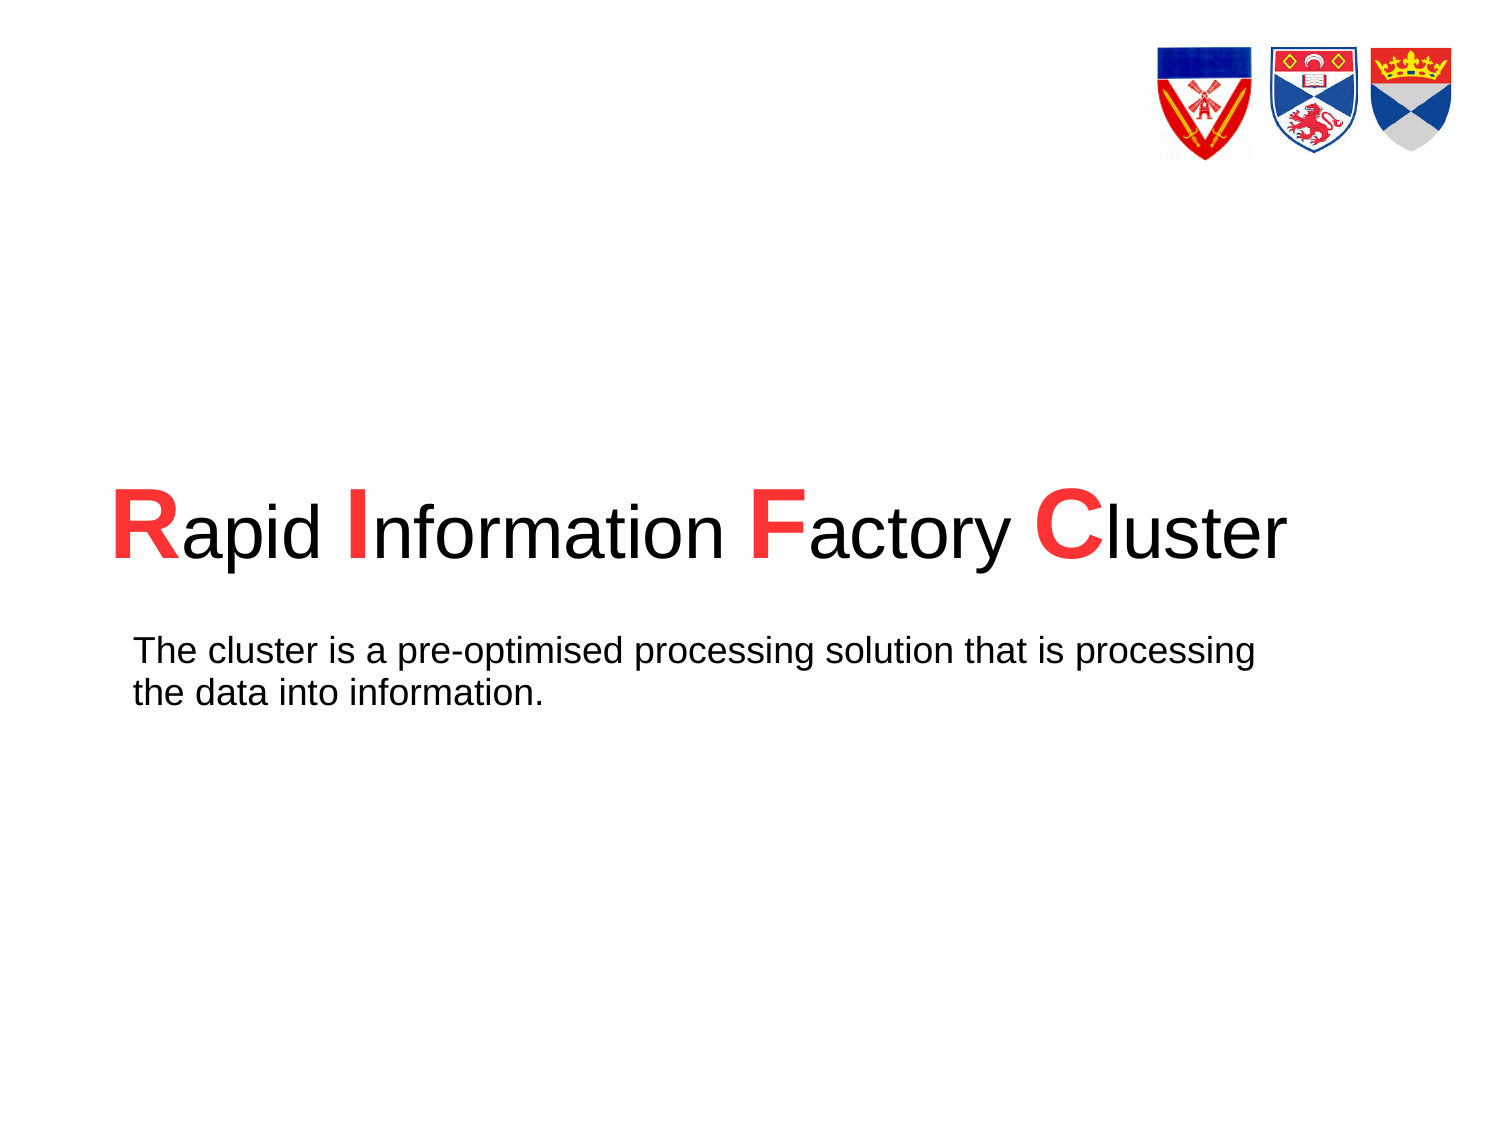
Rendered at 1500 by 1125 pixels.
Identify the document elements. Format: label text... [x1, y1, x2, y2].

picture [1268, 45, 1465, 154]
picture [1157, 47, 1252, 161]
text_box The cluster is a pre-optimised processing solution that is processing the data into information. [118, 621, 1323, 721]
text_box Rapid Information Factory Cluster [94, 460, 1441, 591]
